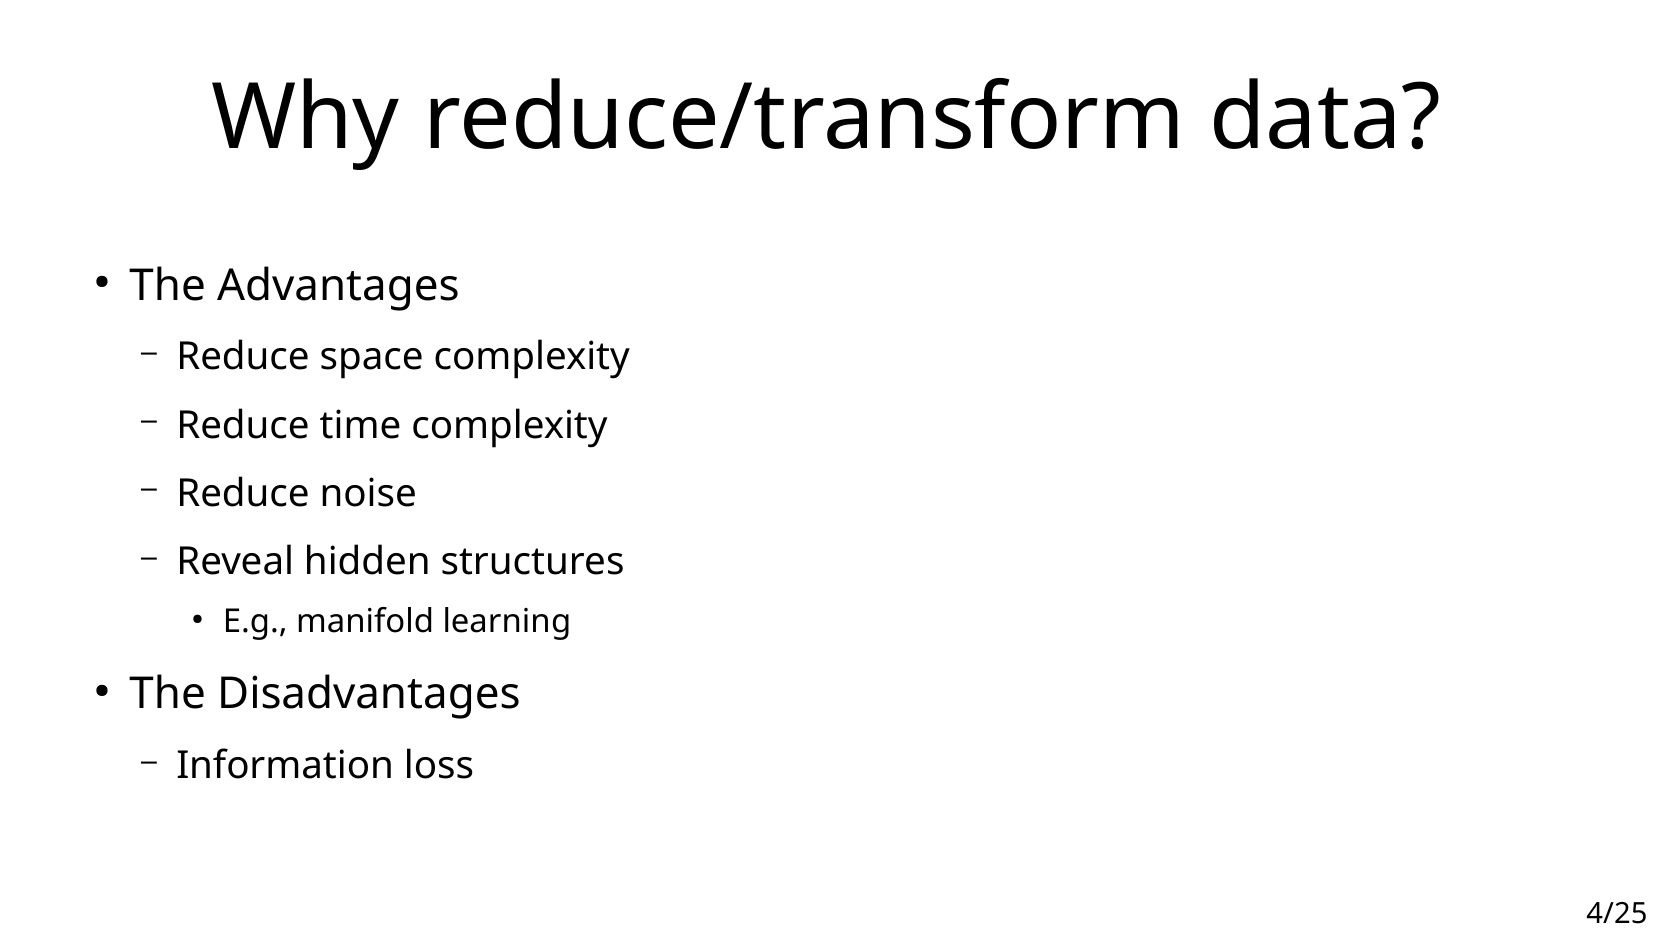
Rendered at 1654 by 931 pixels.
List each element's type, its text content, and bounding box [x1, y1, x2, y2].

title Why reduce/transform data? [82, 1, 1571, 226]
list The Advantages Reduce space complexity Reduce time complexity Reduce noise Reveal hidden structures E.g., manifold learning The Disadvantages Information loss [82, 253, 1571, 793]
